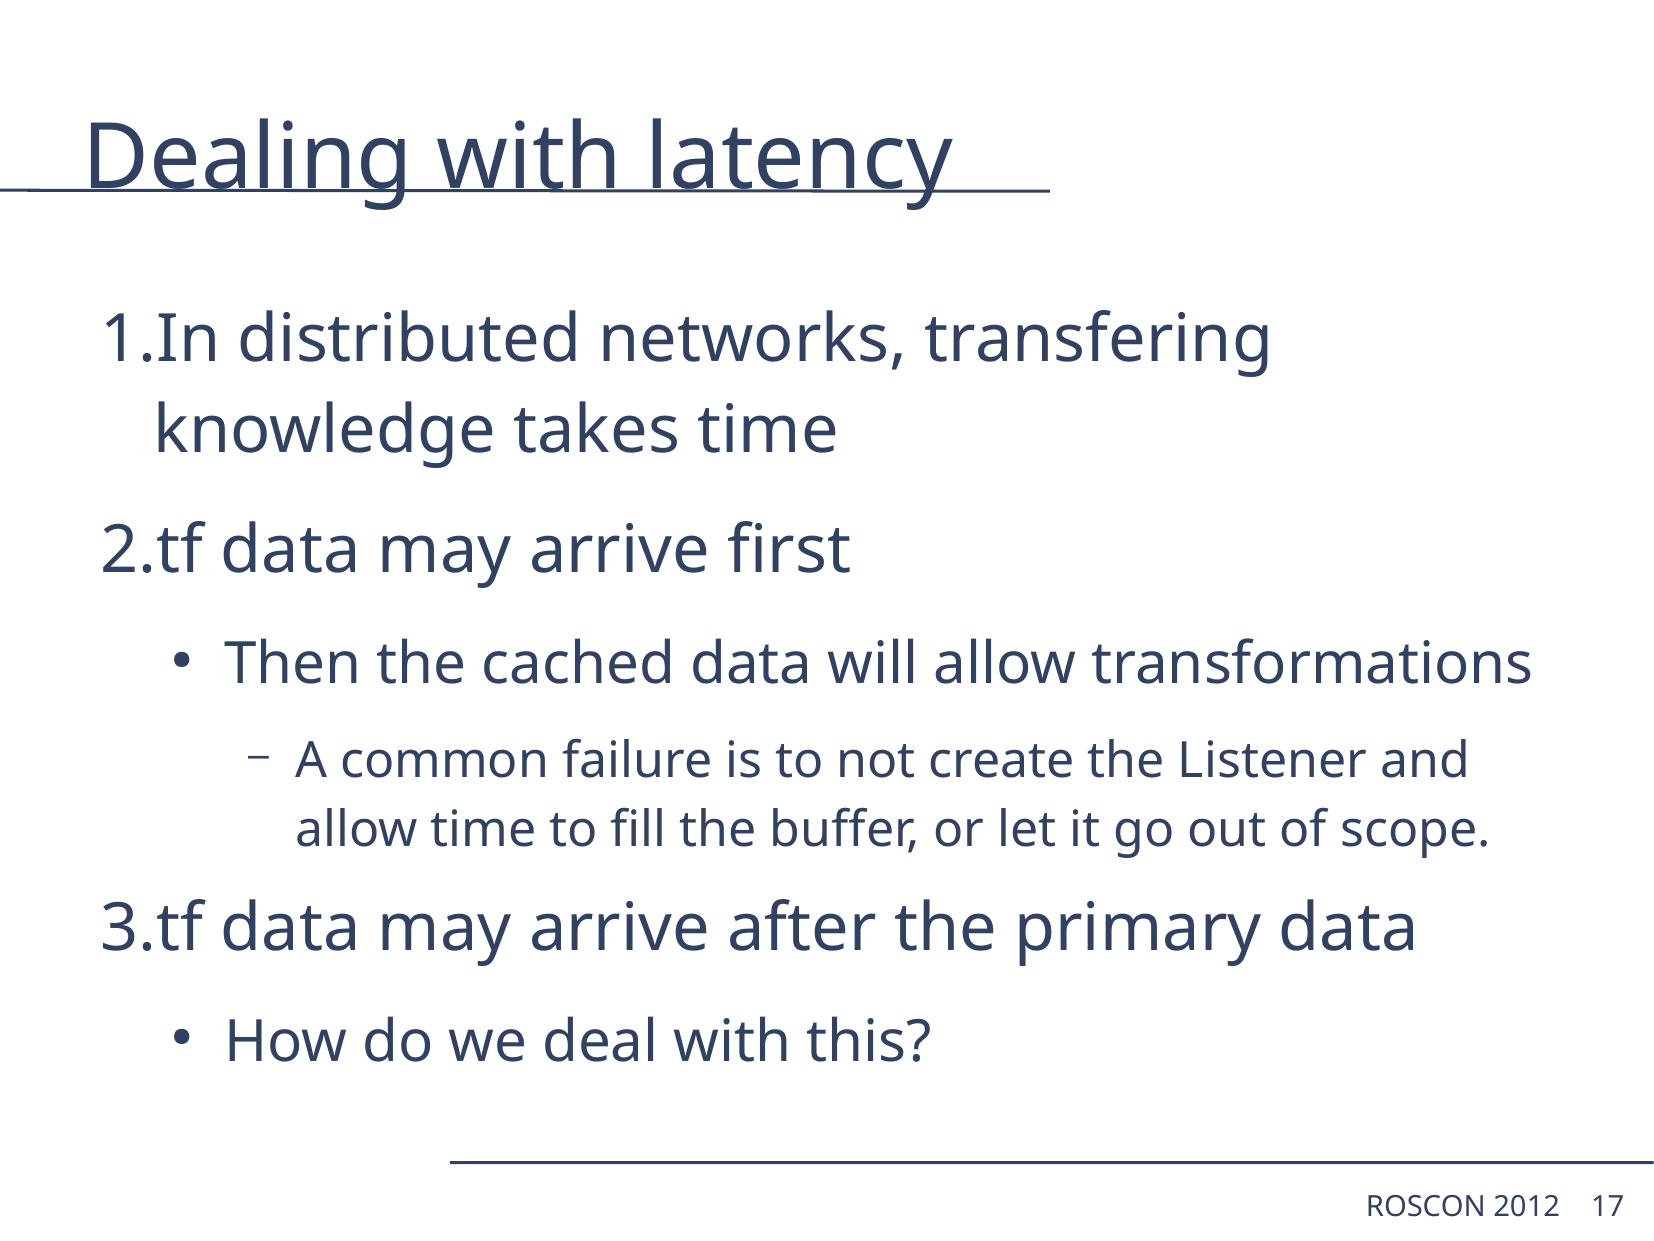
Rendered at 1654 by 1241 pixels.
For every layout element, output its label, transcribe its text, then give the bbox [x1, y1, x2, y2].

list In distributed networks, transfering knowledge takes time tf data may arrive first Then the cached data will allow transformations A common failure is to not create the Listener and allow time to fill the buffer, or let it go out of scope. tf data may arrive after the primary data How do we deal with this? [82, 290, 1571, 1109]
title Dealing with latency [82, 56, 1571, 250]
